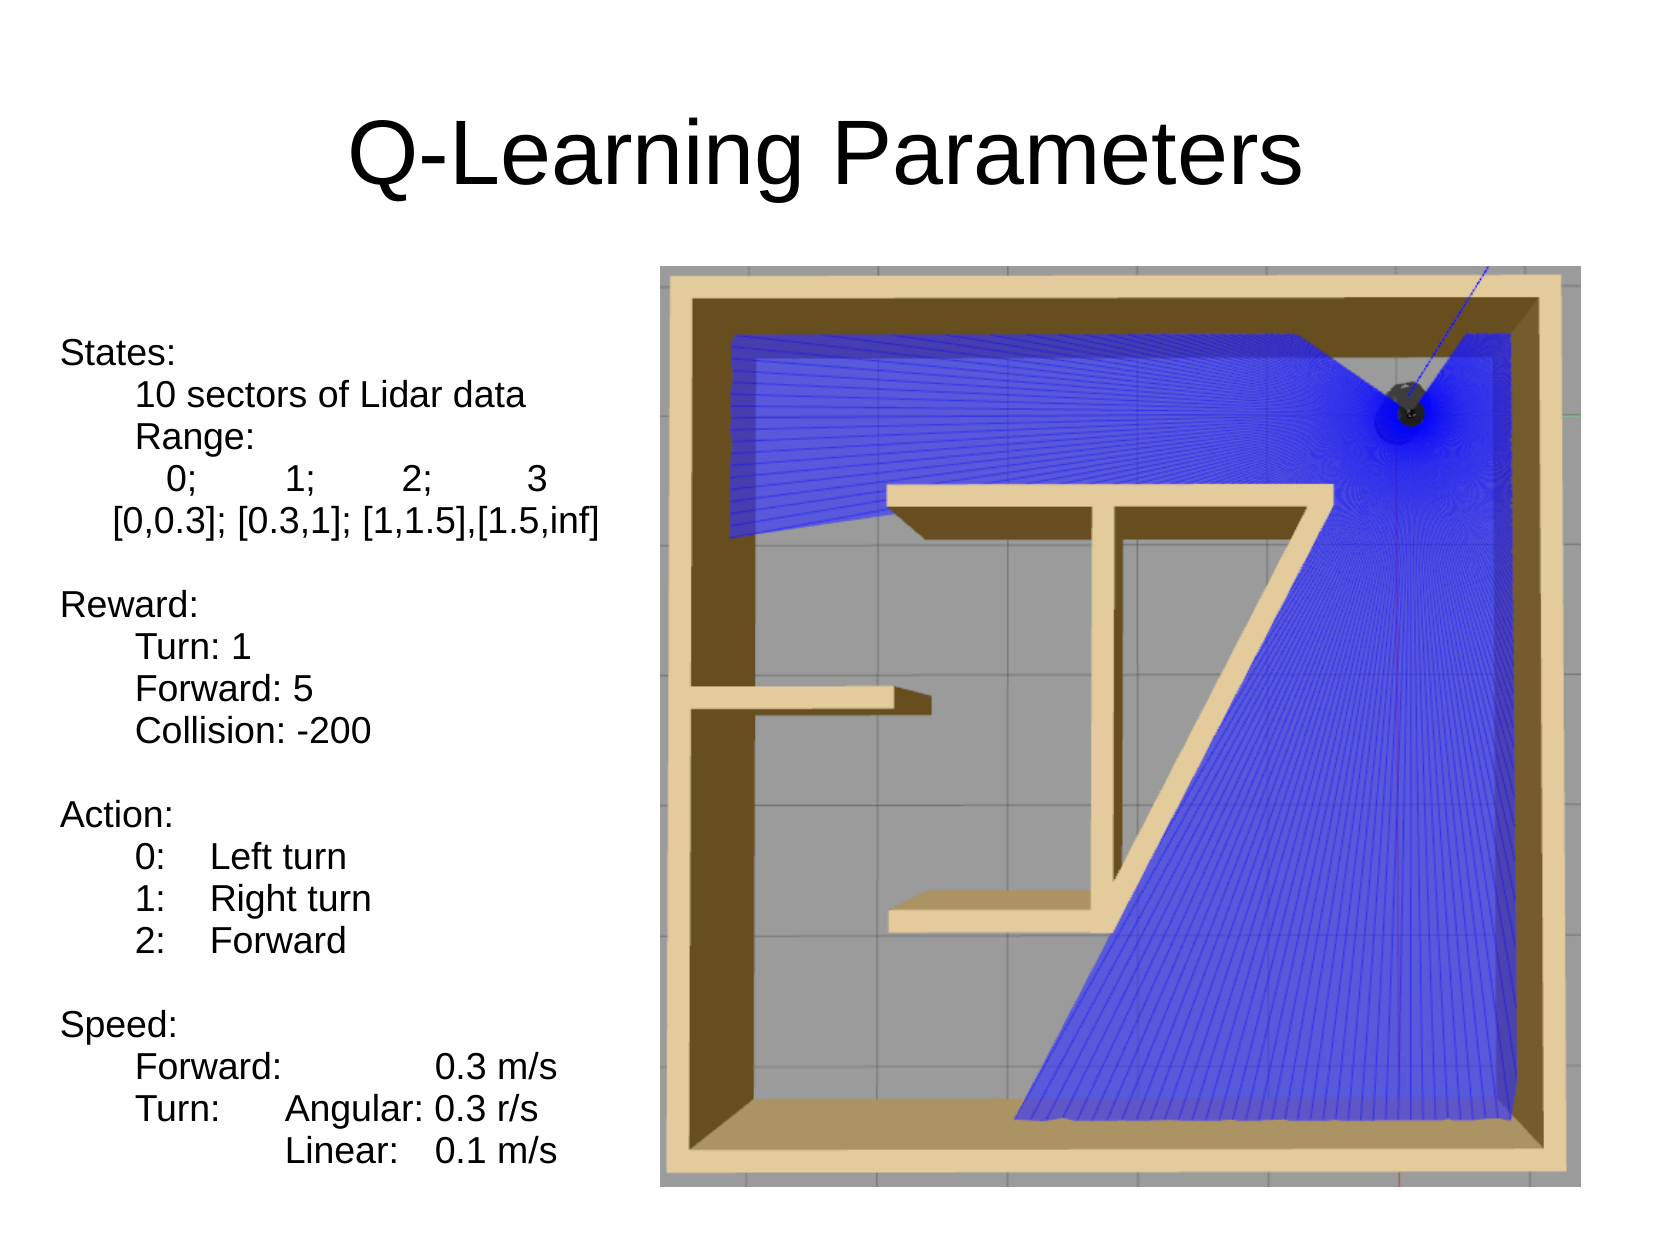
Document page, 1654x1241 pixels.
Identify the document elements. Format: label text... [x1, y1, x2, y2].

picture [660, 266, 1581, 1187]
text_box States: 10 sectors of Lidar data Range: 0; 1; 2; 3 [0,0.3]; [0.3,1]; [1,1.5],[1.5,inf] Reward: Turn: 1 Forward: 5 Collision: -200 Action: 0: Left turn 1: Right turn 2: Forward Speed: Forward: 0.3 m/s Turn: Angular: 0.3 r/s Linear: 0.1 m/s [45, 324, 631, 1179]
title Q-Learning Parameters [82, 49, 1571, 257]
